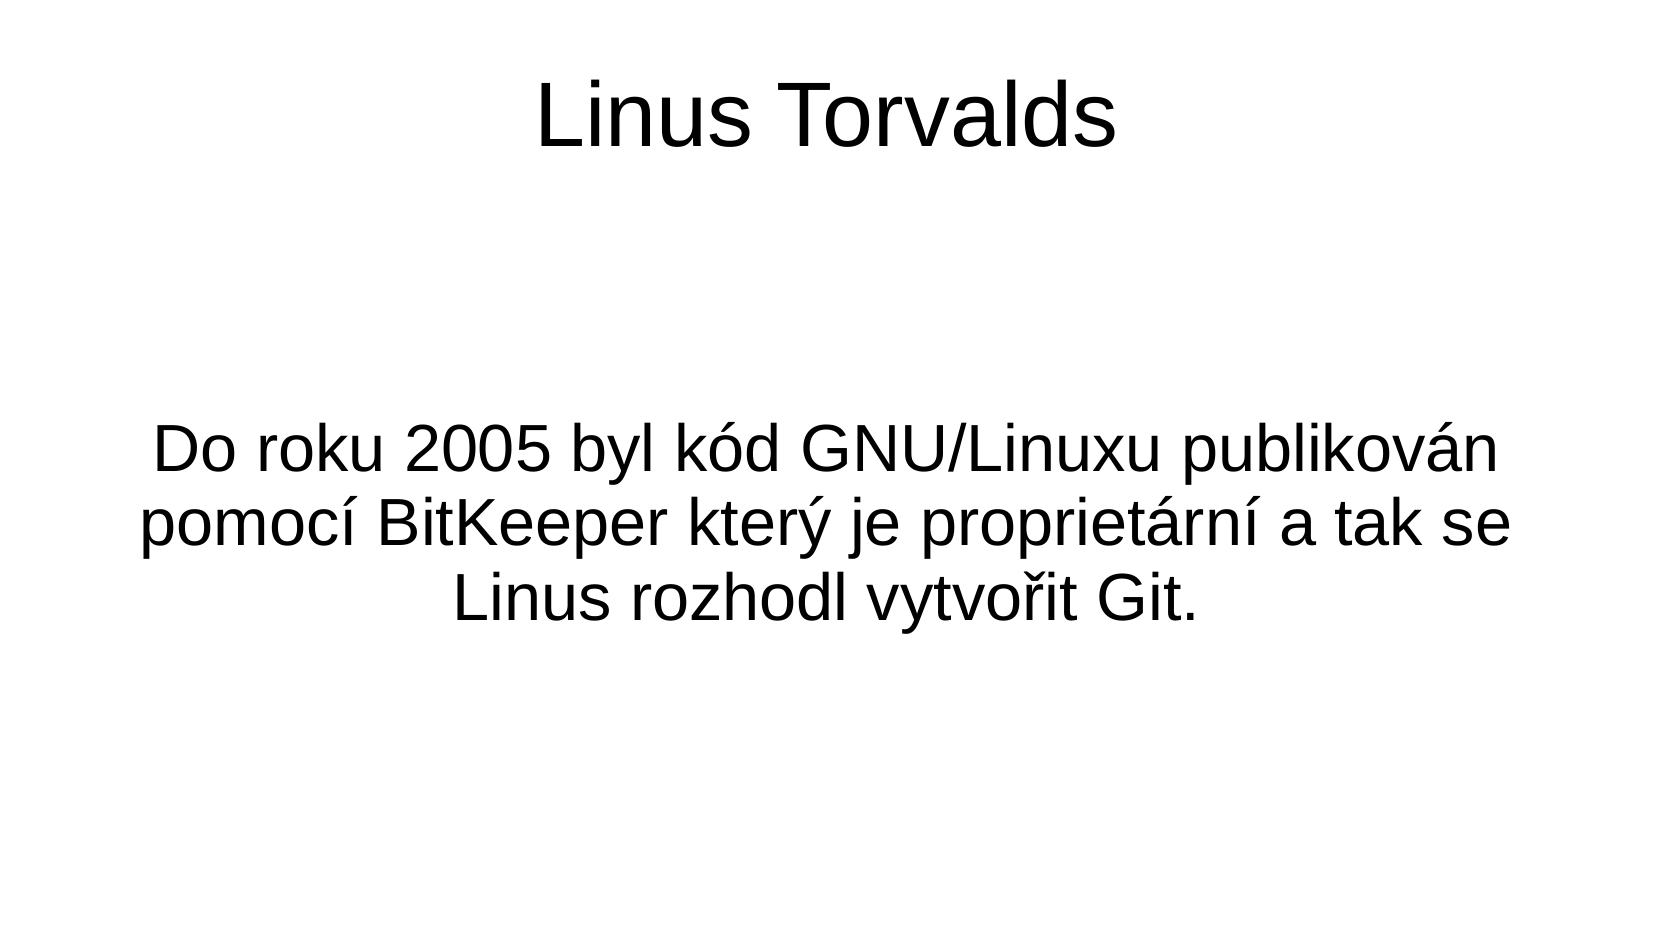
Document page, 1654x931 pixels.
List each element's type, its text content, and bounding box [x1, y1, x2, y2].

title Linus Torvalds [82, 37, 1571, 193]
subtitle Do roku 2005 byl kód GNU/Linuxu publikován pomocí BitKeeper který je proprietární a tak se Linus rozhodl vytvořit Git. [82, 253, 1571, 793]
